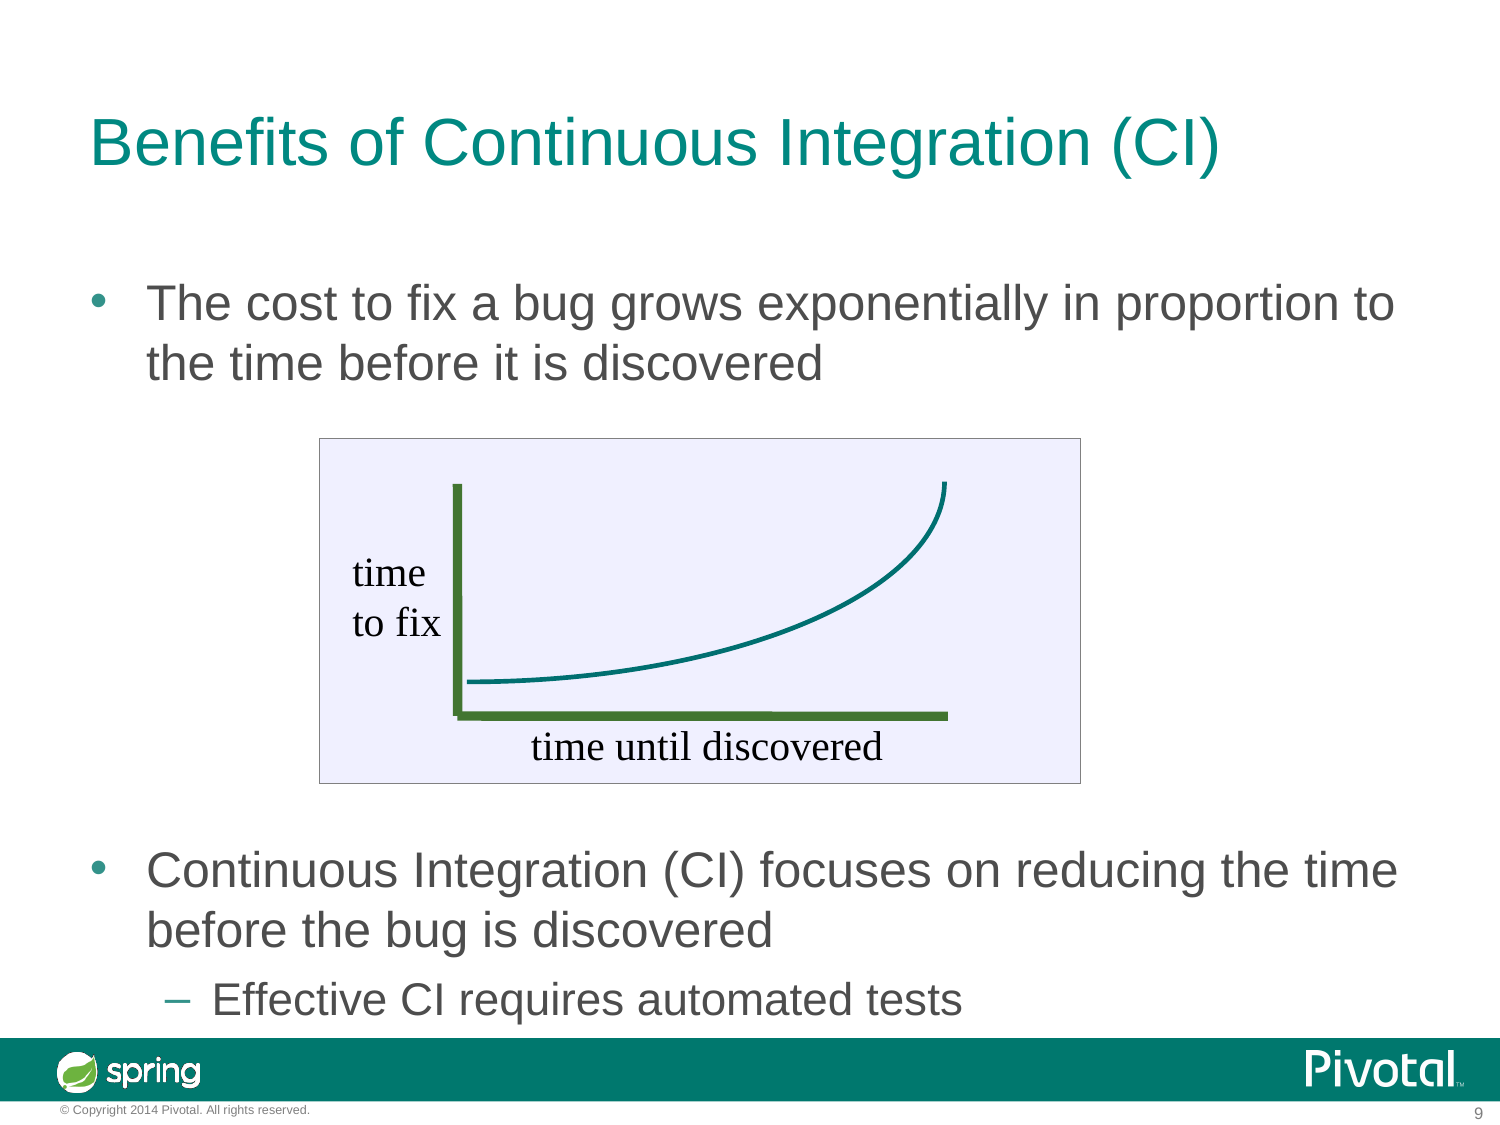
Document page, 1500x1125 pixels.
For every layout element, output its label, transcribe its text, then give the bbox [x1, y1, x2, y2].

picture [1306, 1050, 1464, 1087]
title Benefits of Continuous Integration (CI) [75, 45, 1426, 233]
picture [32, 1041, 210, 1103]
text_box [319, 438, 1081, 784]
text_box time until discovered [516, 710, 918, 777]
text_box time to fix [337, 536, 470, 653]
list The cost to fix a bug grows exponentially in proportion to the time before it is discovered Continuous Integration (CI) focuses on reducing the time before the bug is discovered Effective CI requires automated tests [75, 262, 1426, 1033]
